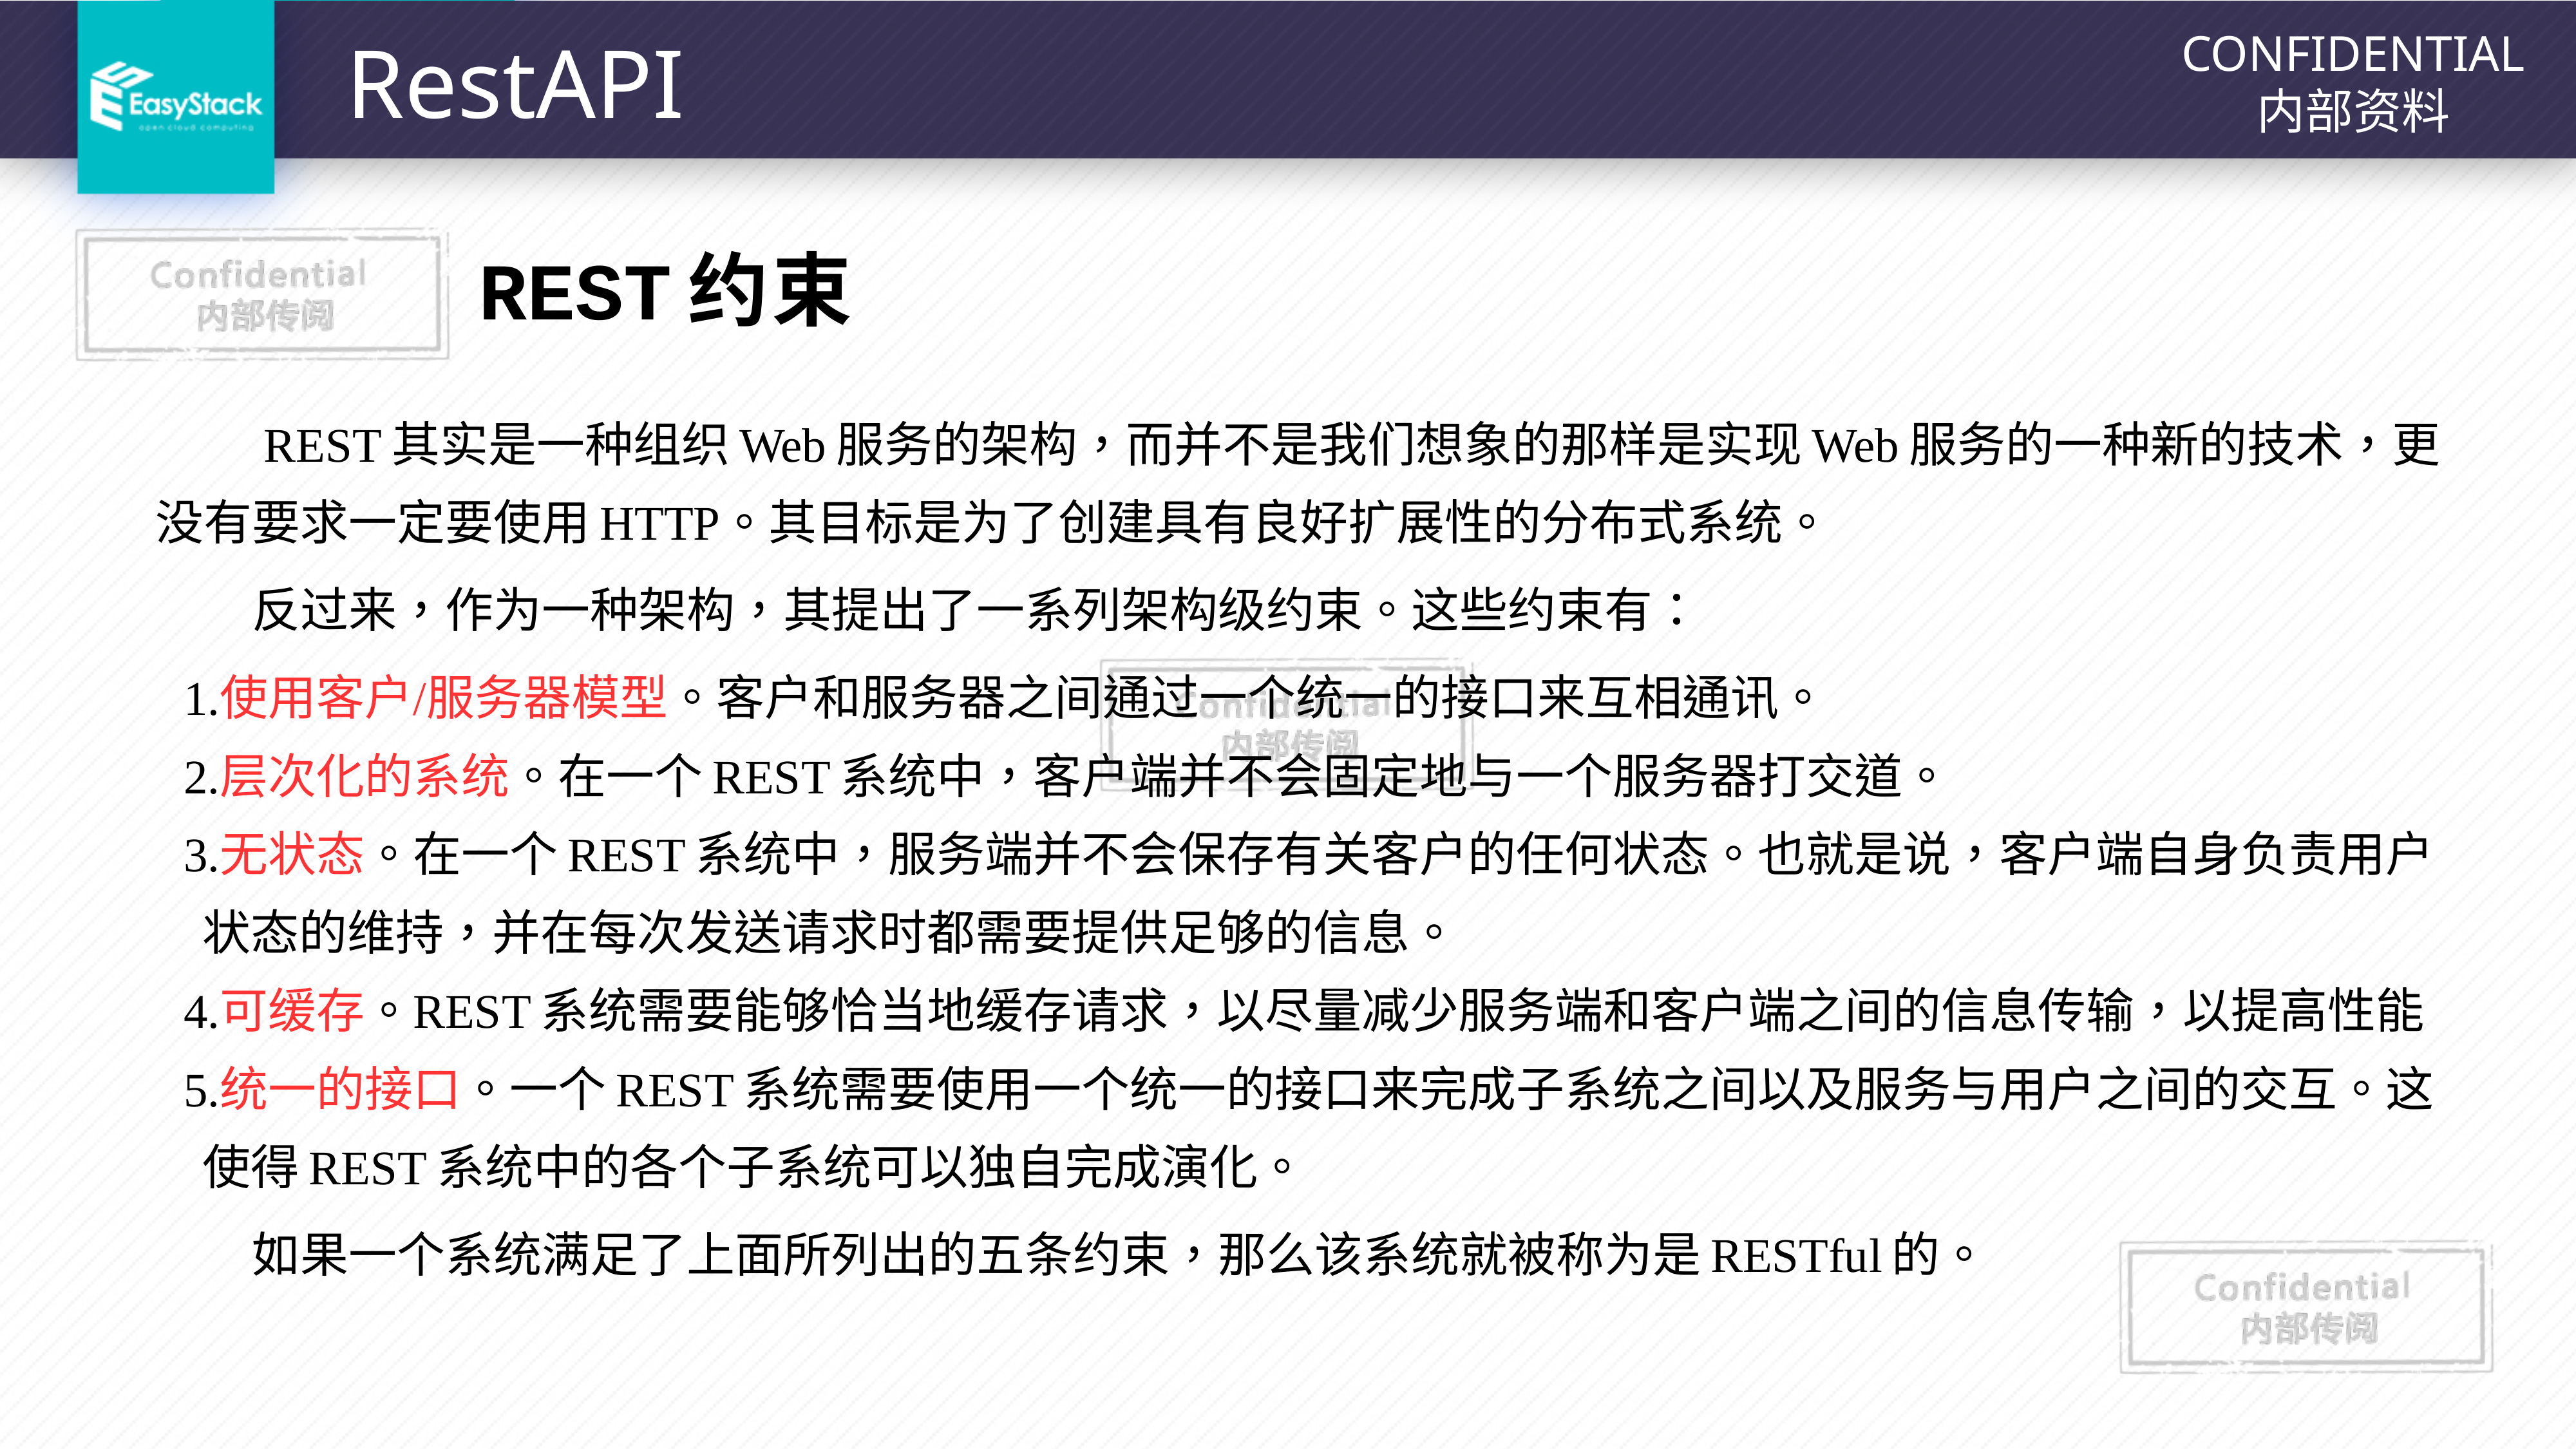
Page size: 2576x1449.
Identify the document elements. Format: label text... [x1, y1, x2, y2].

chart [478, 245, 1595, 377]
chart [154, 411, 2441, 1334]
text_box RestAPI [341, 3, 2541, 158]
picture [0, 0, 2576, 1449]
